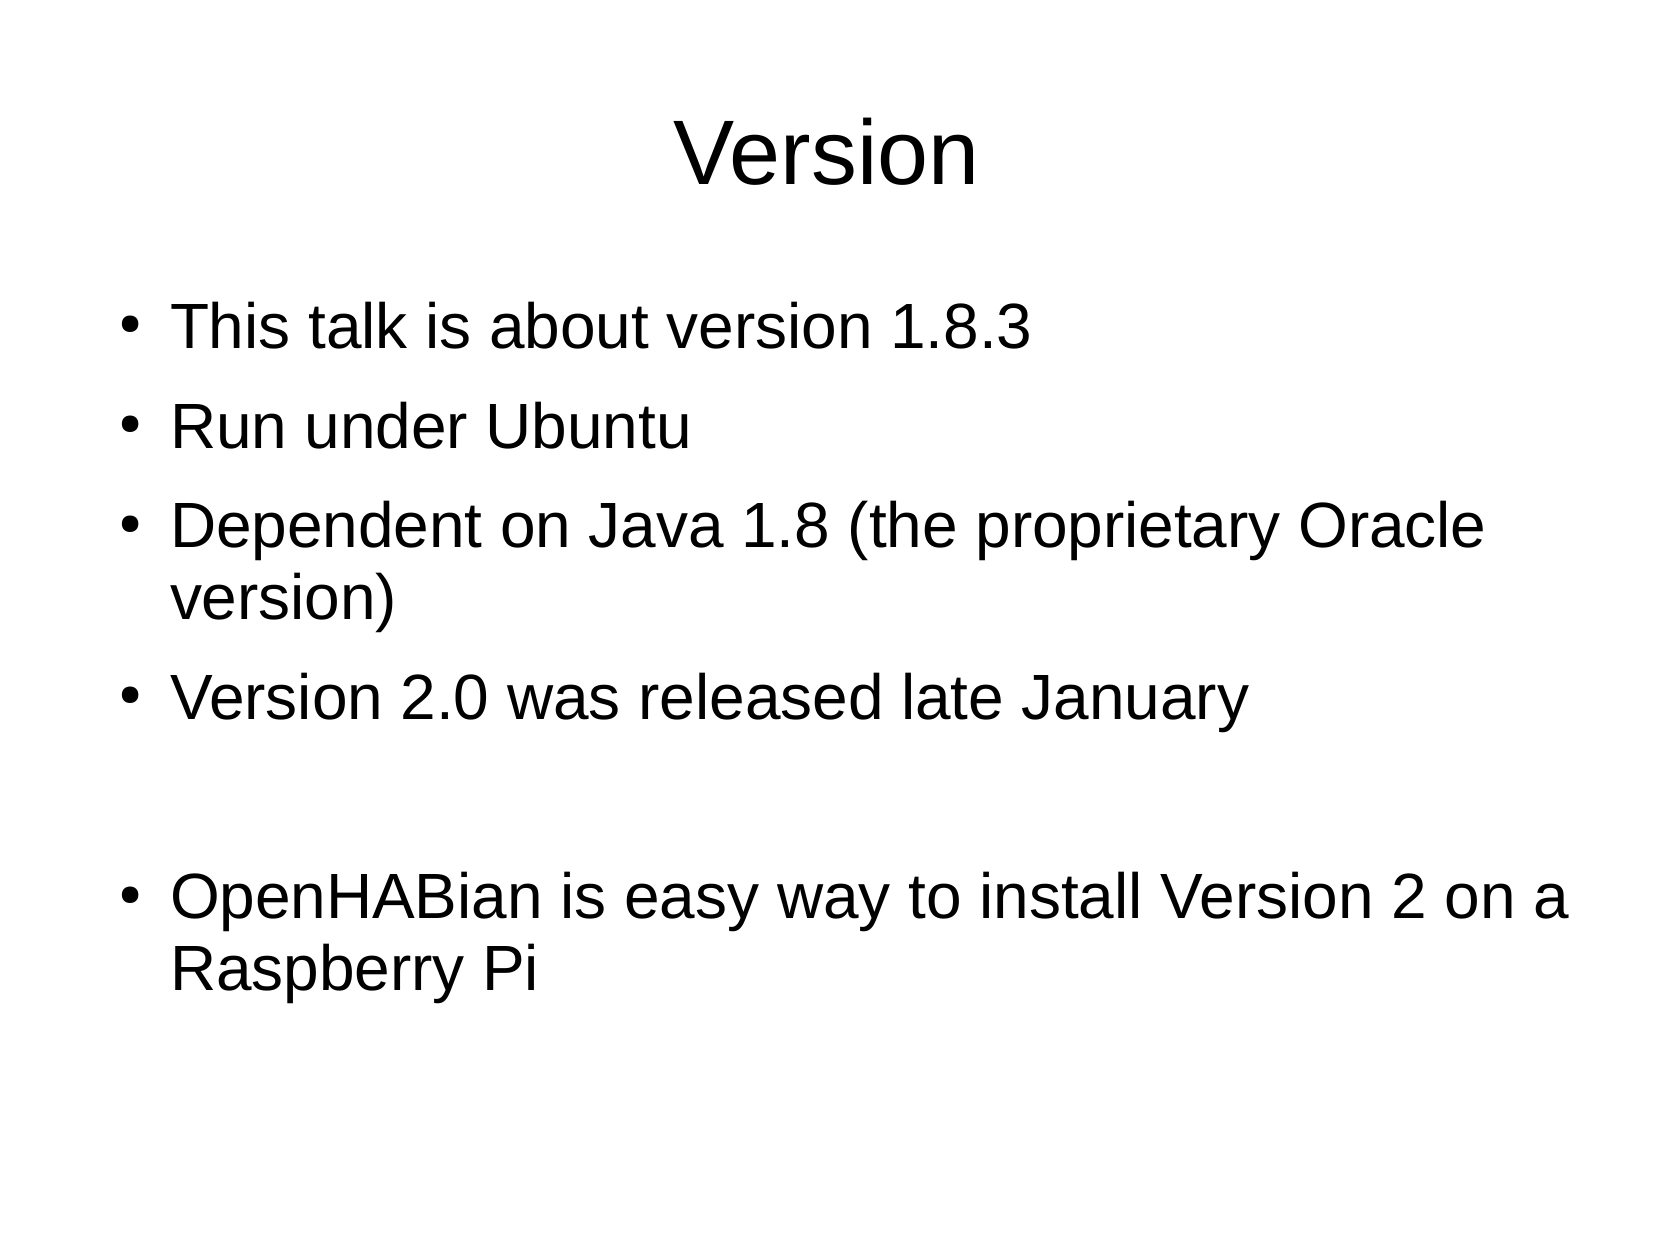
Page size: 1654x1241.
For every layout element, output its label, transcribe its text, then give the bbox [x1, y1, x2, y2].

title Version [82, 49, 1571, 257]
list This talk is about version 1.8.3 Run under Ubuntu Dependent on Java 1.8 (the proprietary Oracle version) Version 2.0 was released late January OpenHABian is easy way to install Version 2 on a Raspberry Pi [101, 290, 1591, 1010]
